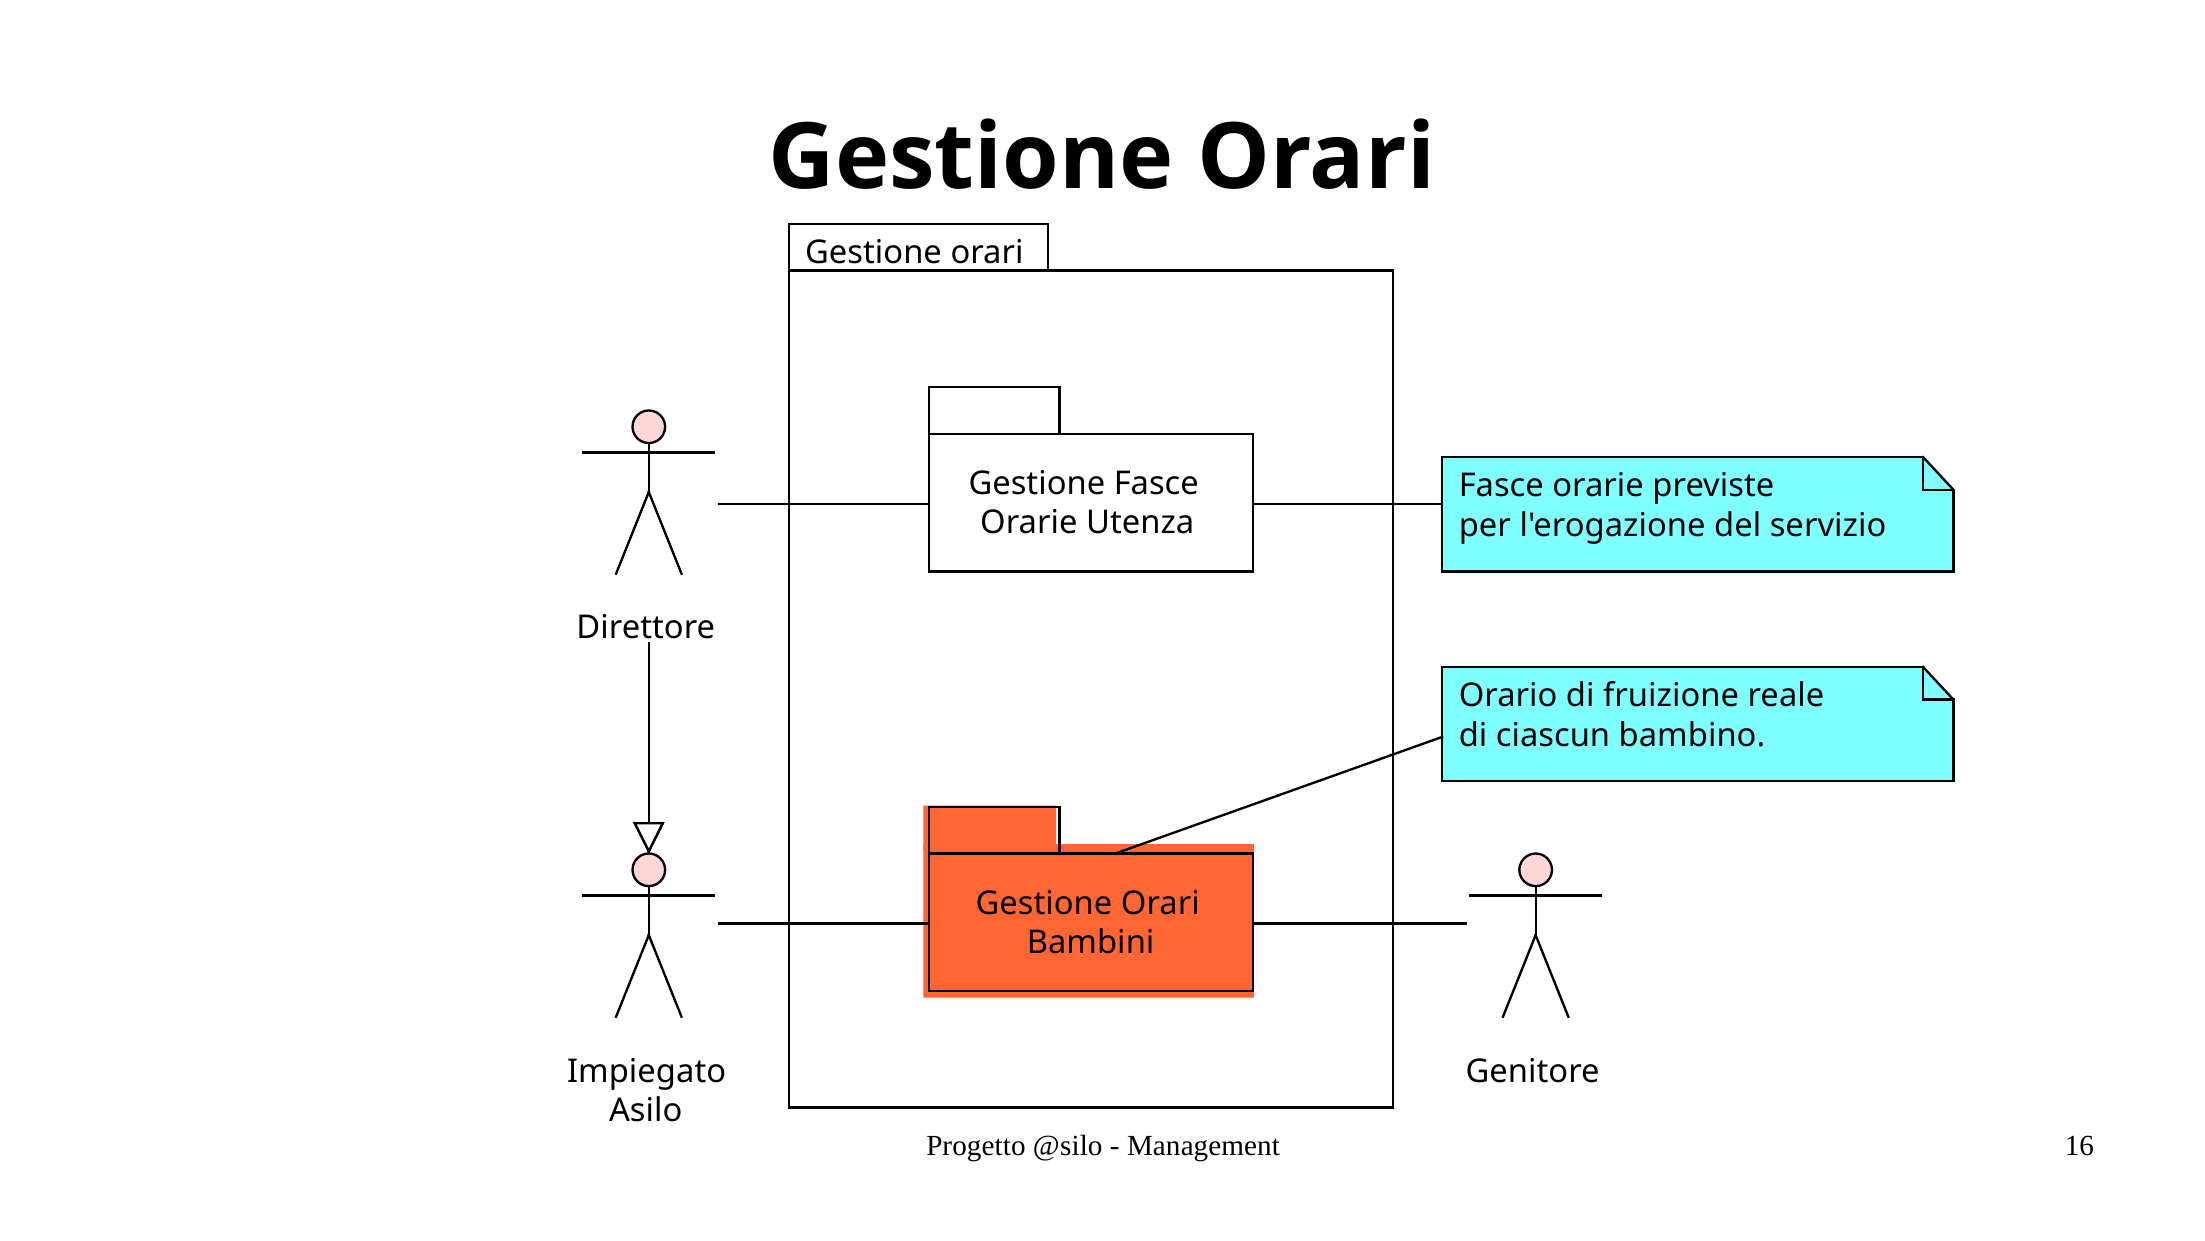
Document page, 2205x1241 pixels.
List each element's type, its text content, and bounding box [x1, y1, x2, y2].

title Gestione Orari [110, 49, 2095, 257]
picture [484, 176, 2004, 1182]
